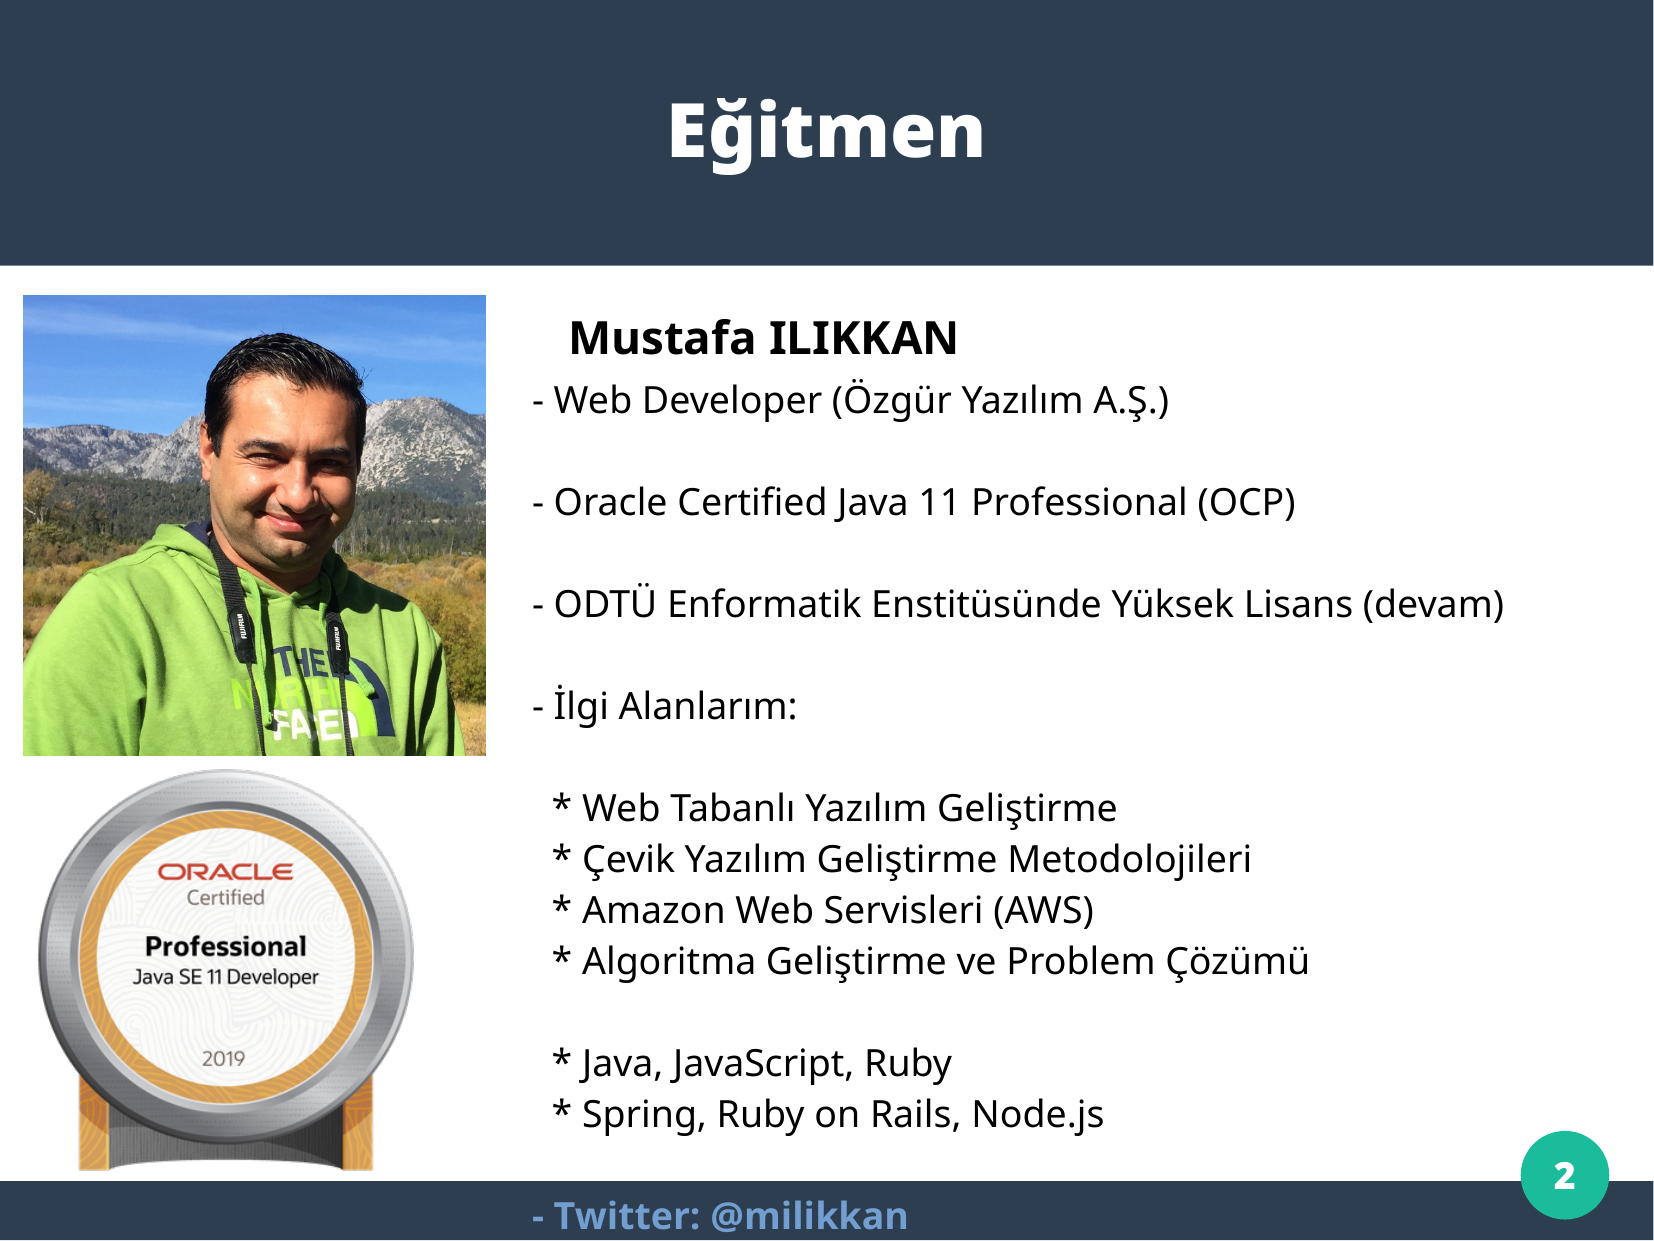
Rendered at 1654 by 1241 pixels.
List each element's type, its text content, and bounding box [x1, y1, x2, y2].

title Eğitmen [59, 49, 1595, 207]
picture [23, 295, 486, 756]
picture [23, 767, 428, 1172]
text_box - Web Developer (Özgür Yazılım A.Ş.) - Oracle Certified Java 11 Professional (OCP) - ODTÜ Enformatik Enstitüsünde Yüksek Lisans (devam) - İlgi Alanlarım: * Web Tabanlı Yazılım Geliştirme * Çevik Yazılım Geliştirme Metodolojileri * Amazon Web Servisleri (AWS) * Algoritma Geliştirme ve Problem Çözümü * Java, JavaScript, Ruby * Spring, Ruby on Rails, Node.js - Twitter: @milikkan [517, 366, 1595, 1165]
text_box Mustafa ILIKKAN [553, 298, 1016, 366]
